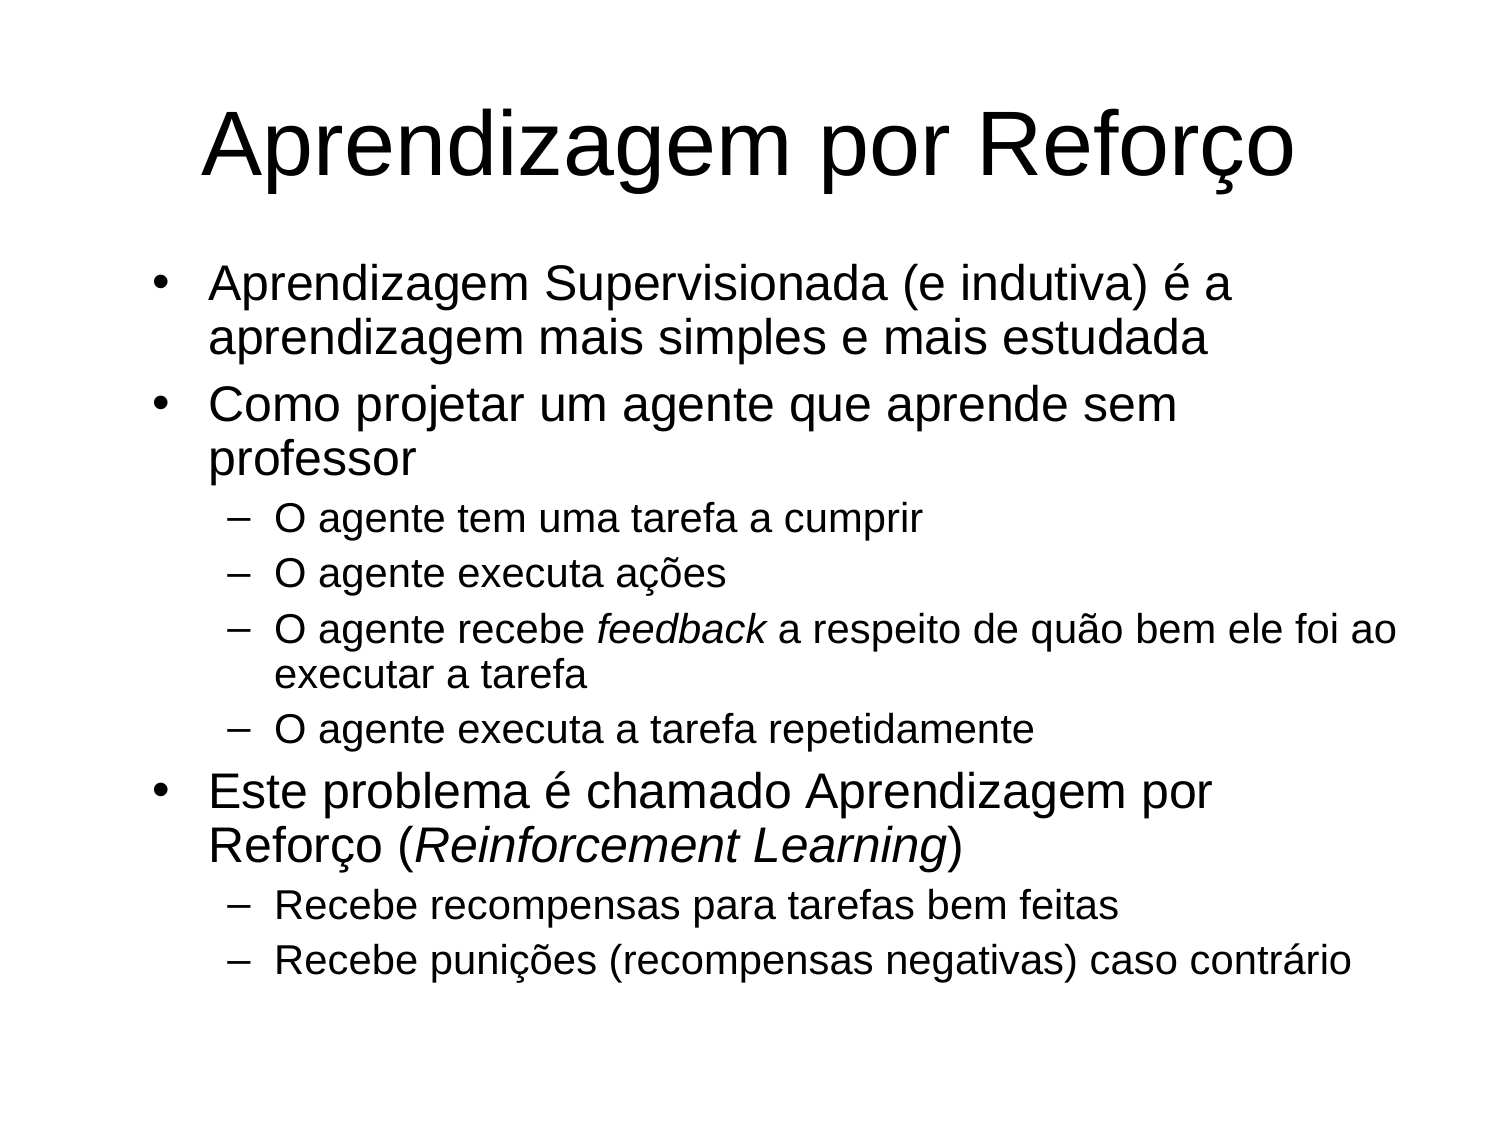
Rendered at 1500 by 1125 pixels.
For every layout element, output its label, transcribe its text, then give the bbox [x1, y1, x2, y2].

list Aprendizagem Supervisionada (e indutiva) é a aprendizagem mais simples e mais estudada Como projetar um agente que aprende sem professor O agente tem uma tarefa a cumprir O agente executa ações O agente recebe feedback a respeito de quão bem ele foi ao executar a tarefa O agente executa a tarefa repetidamente Este problema é chamado Aprendizagem por Reforço (Reinforcement Learning) Recebe recompensas para tarefas bem feitas Recebe punições (recompensas negativas) caso contrário [137, 249, 1413, 992]
title Aprendizagem por Reforço [75, 45, 1426, 233]
